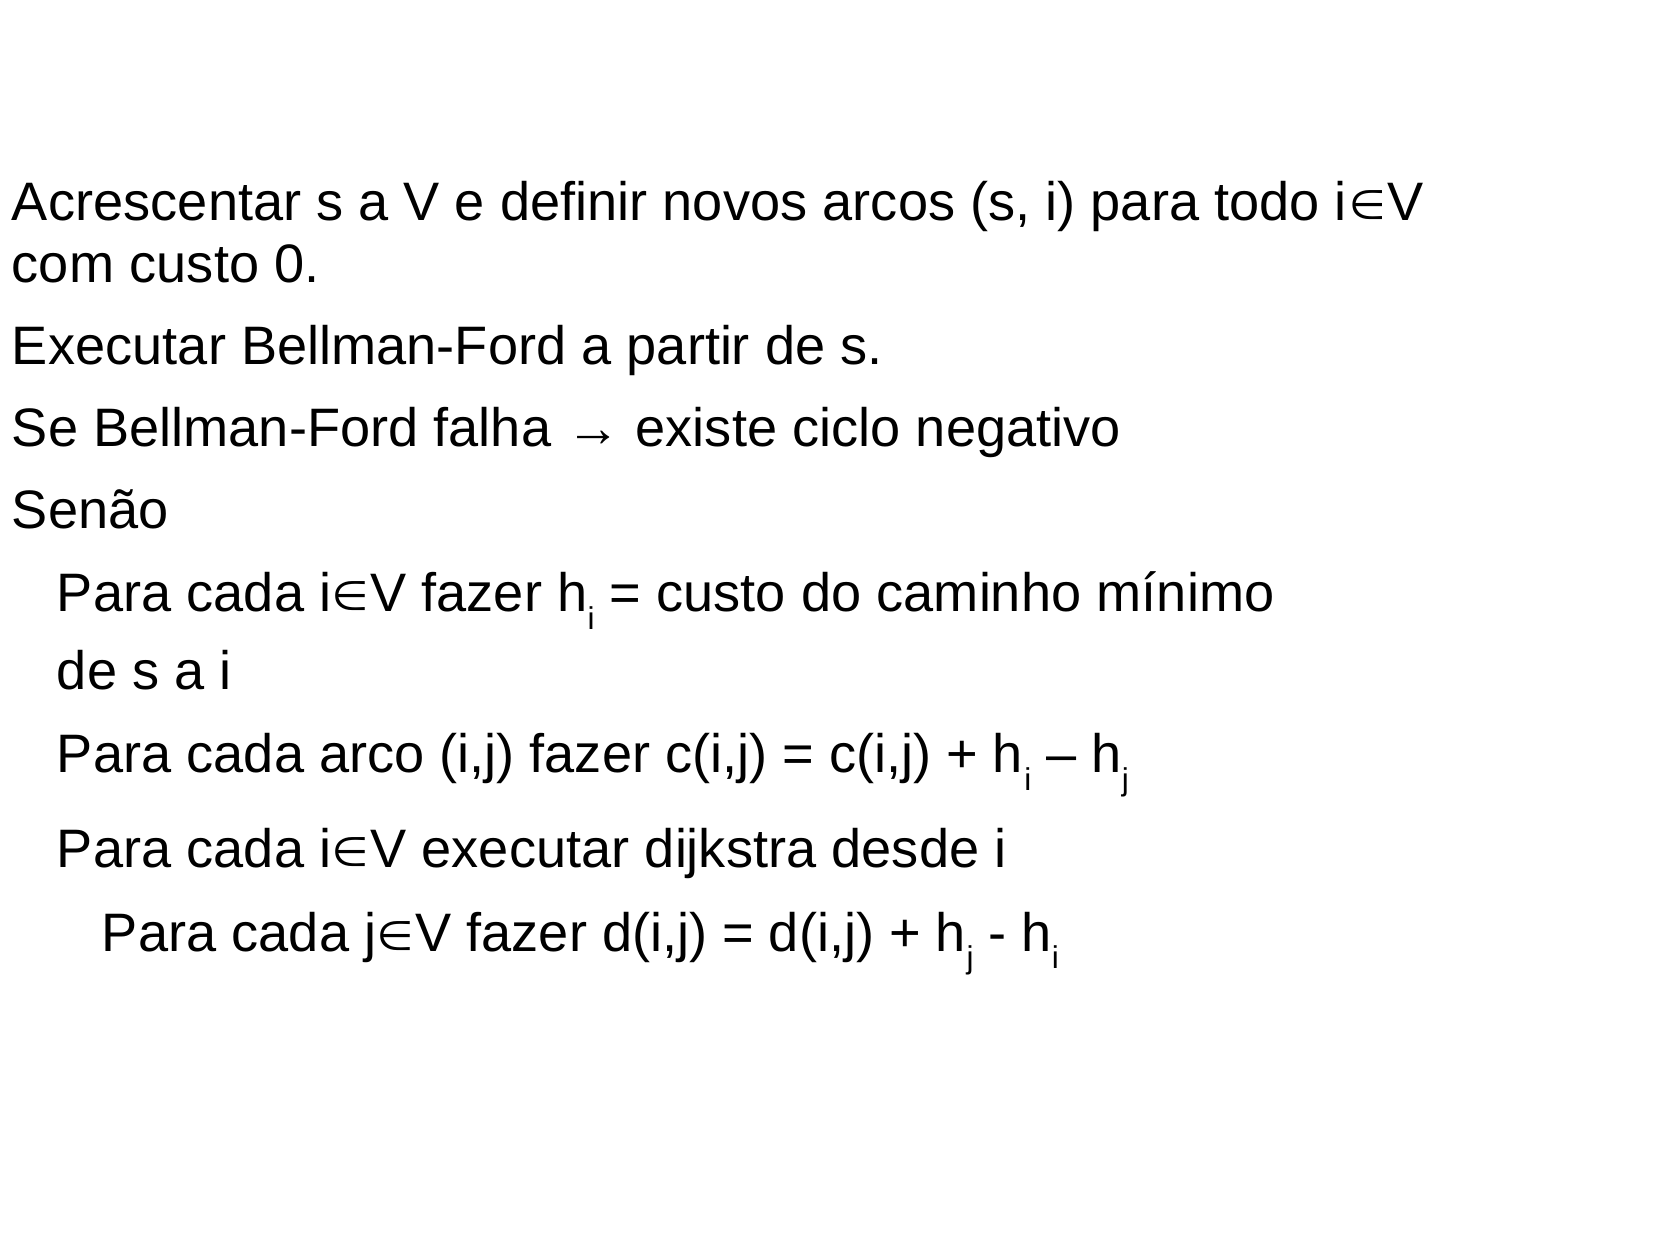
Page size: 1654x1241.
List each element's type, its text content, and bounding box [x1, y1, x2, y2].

list Acrescentar s a V e definir novos arcos (s, i) para todo iV com custo 0. Executar Bellman-Ford a partir de s. Se Bellman-Ford falha → existe ciclo negativo Senão Para cada iV fazer hi = custo do caminho mínimo de s a i Para cada arco (i,j) fazer c(i,j) = c(i,j) + hi – hj Para cada iV executar dijkstra desde i Para cada jV fazer d(i,j) = d(i,j) + hj - hi [11, 171, 1500, 1067]
